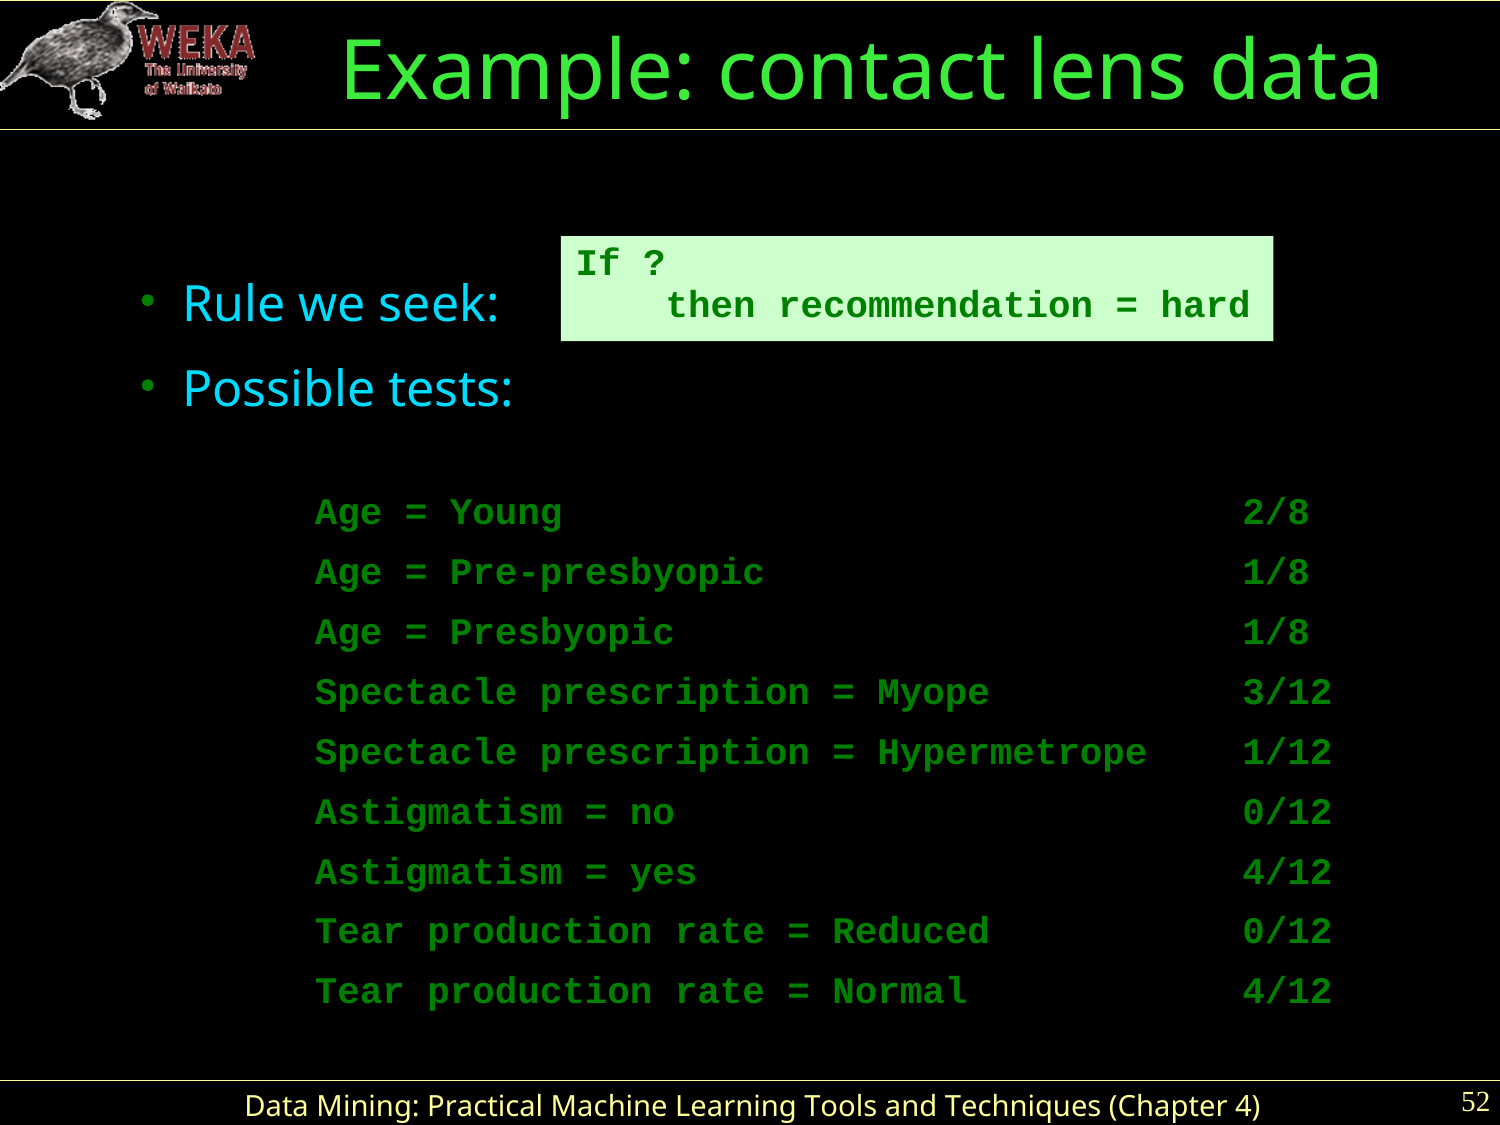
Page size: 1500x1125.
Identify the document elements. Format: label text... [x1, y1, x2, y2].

text_box 2/8 [1228, 485, 1388, 546]
text_box 1/8 [1228, 606, 1388, 666]
text_box 3/12 [1228, 666, 1388, 726]
text_box Rule we seek: Possible tests: [124, 260, 1363, 936]
text_box 1/12 [1228, 726, 1388, 786]
text_box Spectacle prescription = Myope [299, 666, 1228, 726]
text_box Tear production rate = Normal [299, 966, 1228, 1026]
text_box Tear production rate = Reduced [299, 906, 1228, 966]
text_box 0/12 [1228, 786, 1388, 846]
text_box If ? then recommendation = hard [560, 236, 1274, 342]
text_box 1/8 [1228, 546, 1388, 606]
text_box Spectacle prescription = Hypermetrope [299, 726, 1228, 786]
text_box 4/12 [1228, 966, 1388, 1026]
text_box 0/12 [1228, 906, 1388, 966]
text_box Age = Young [299, 485, 1228, 546]
text_box Astigmatism = yes [299, 846, 1228, 906]
text_box Age = Presbyopic [299, 606, 1228, 666]
text_box 4/12 [1228, 846, 1388, 906]
text_box Astigmatism = no [299, 786, 1228, 846]
picture [0, 1, 266, 129]
text_box Age = Pre-presbyopic [299, 546, 1228, 606]
title Example: contact lens data [324, 0, 1500, 148]
